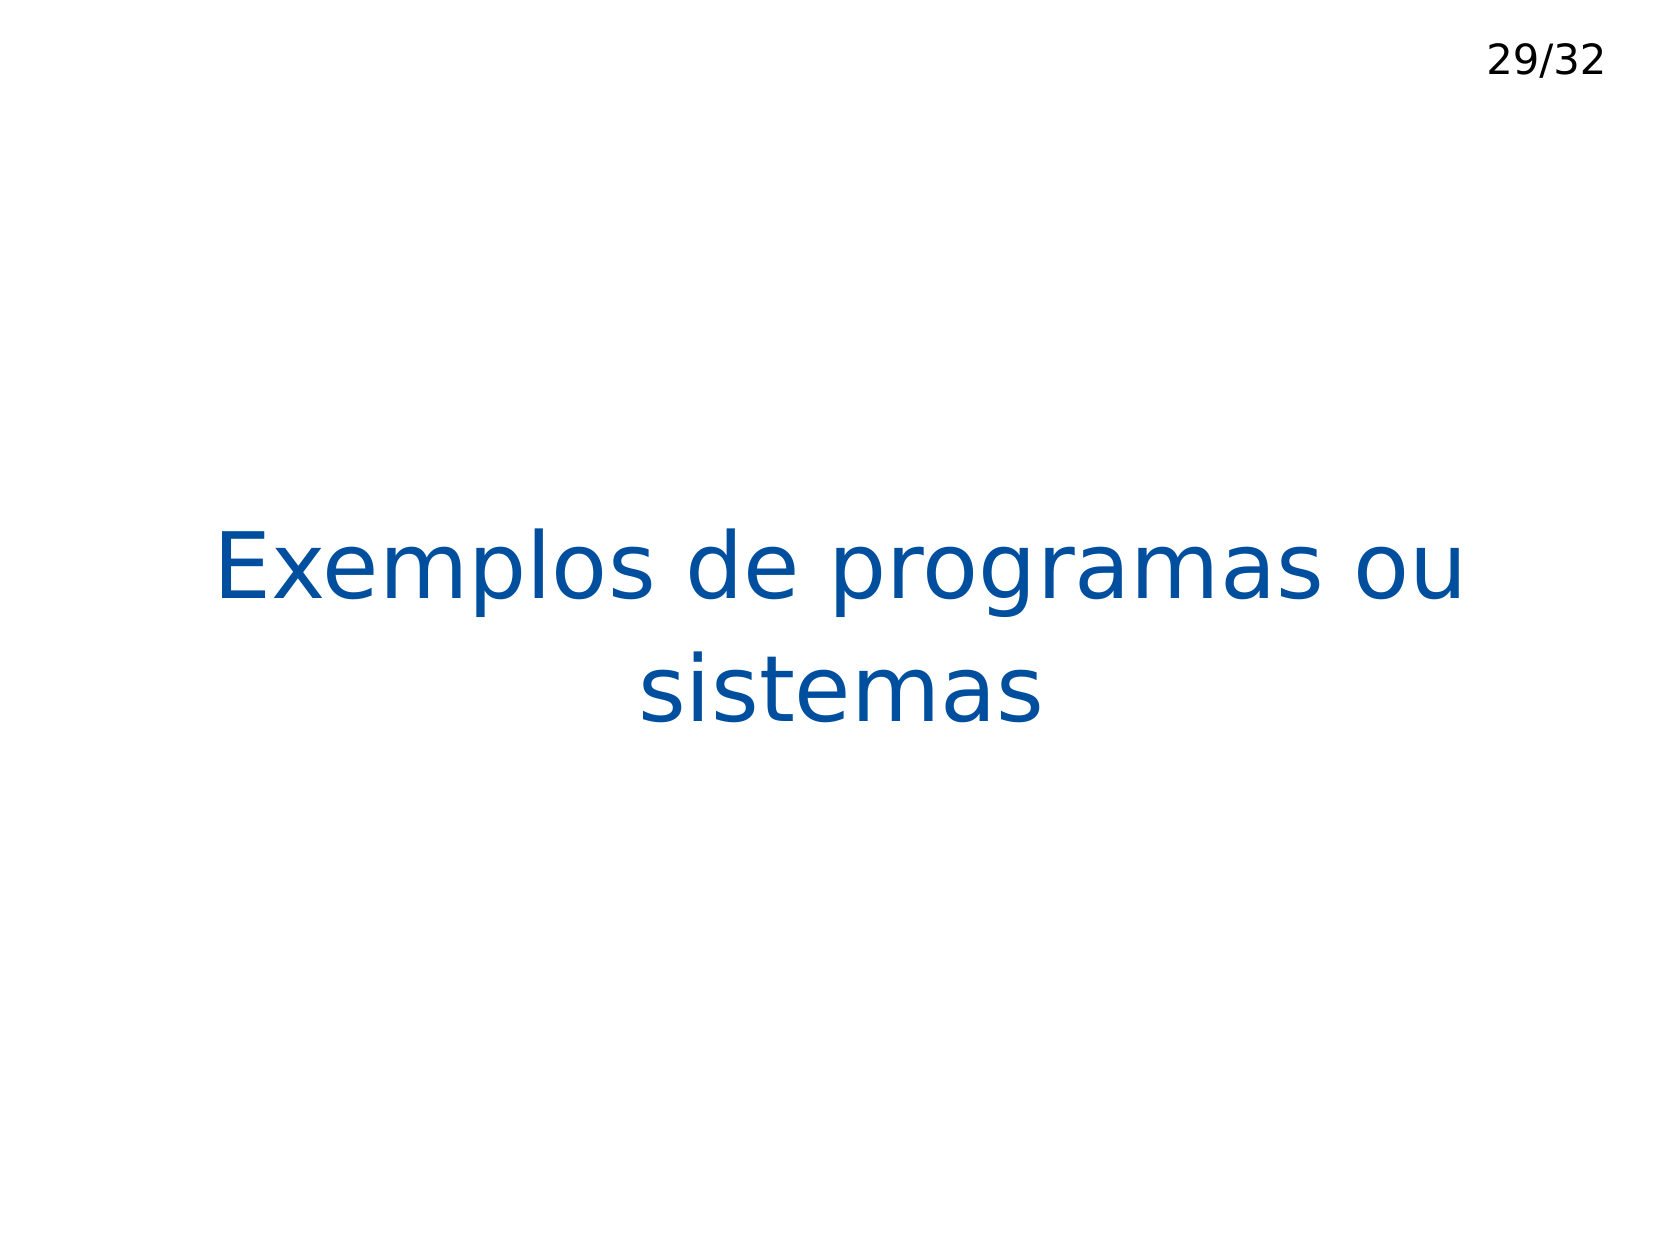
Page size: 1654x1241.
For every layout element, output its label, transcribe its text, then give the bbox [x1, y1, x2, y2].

chart [720, 567, 933, 672]
list Exemplos de programas ou sistemas [59, 30, 1625, 1211]
